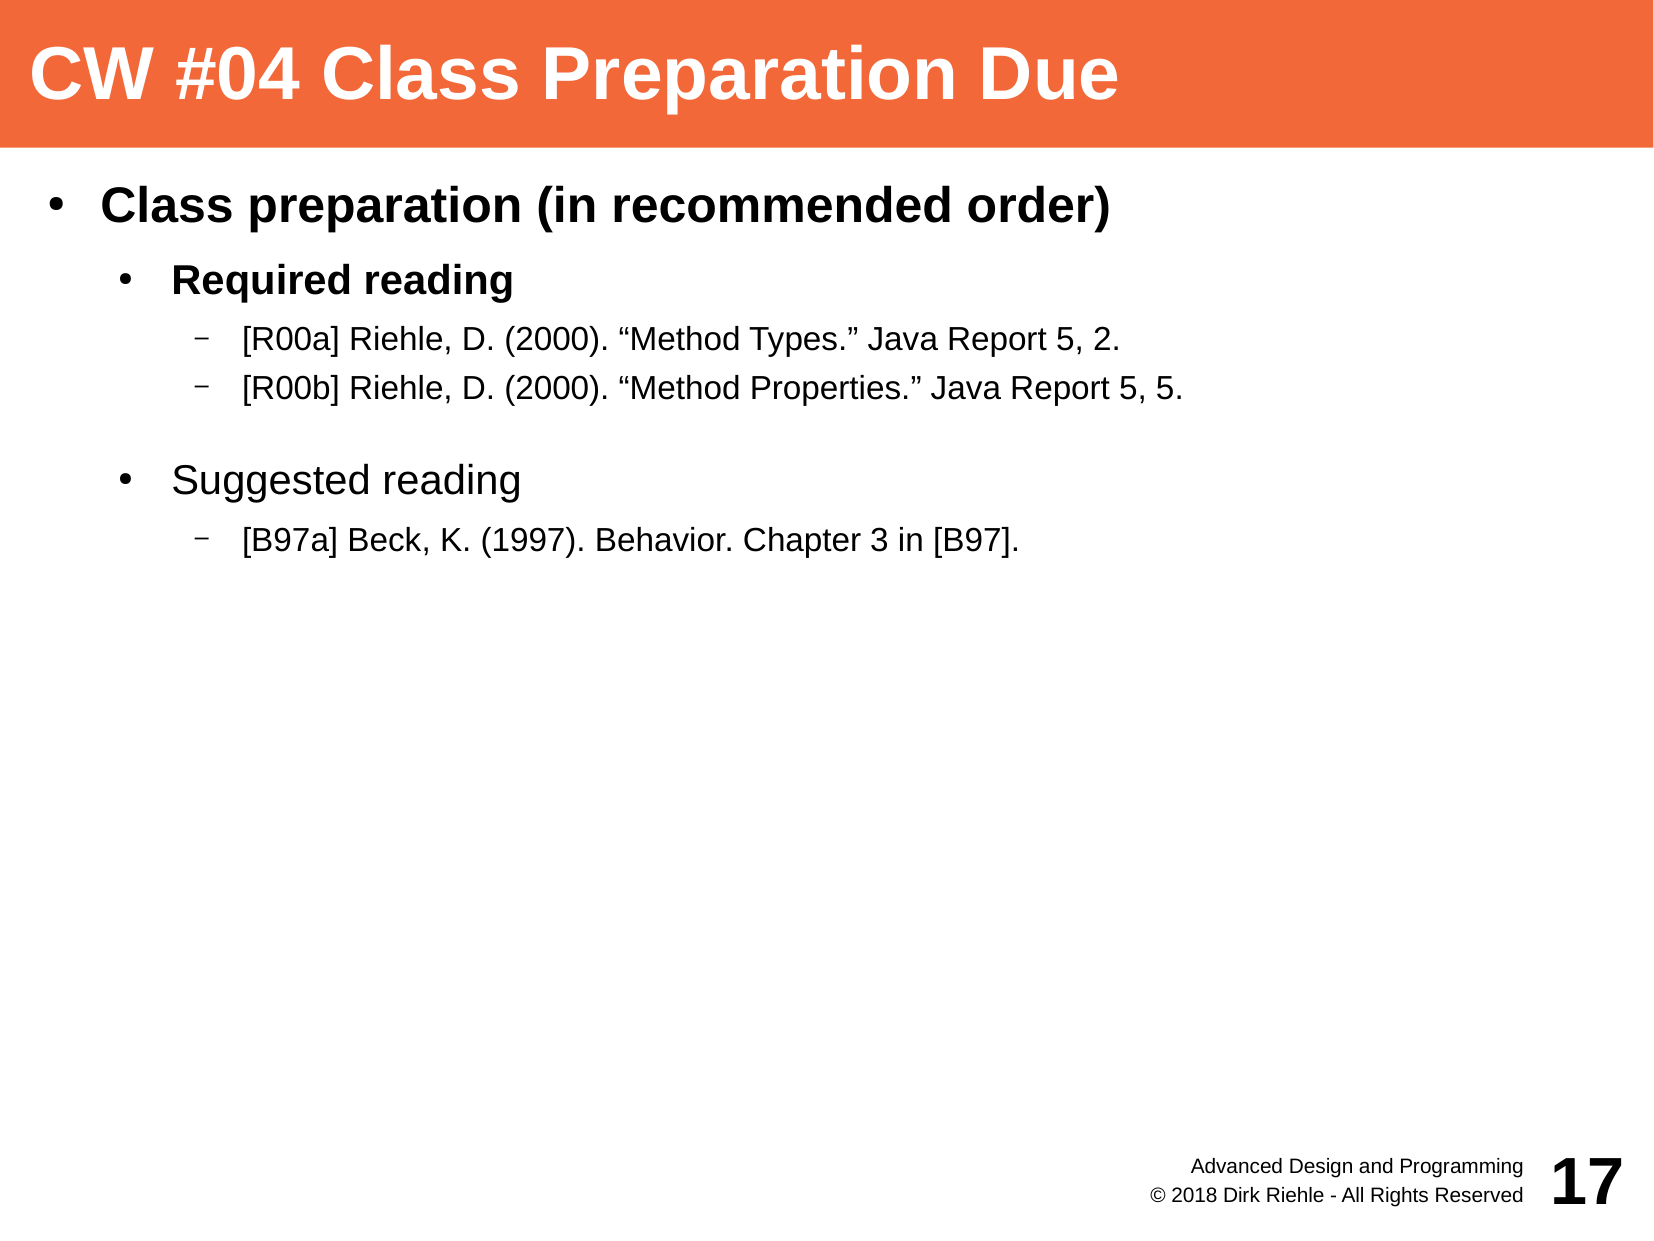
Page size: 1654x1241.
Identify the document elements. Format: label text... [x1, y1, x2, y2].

list Class preparation (in recommended order) Required reading [R00a] Riehle, D. (2000). “Method Types.” Java Report 5, 2. [R00b] Riehle, D. (2000). “Method Properties.” Java Report 5, 5. Suggested reading [B97a] Beck, K. (1997). Behavior. Chapter 3 in [B97]. [29, 177, 1625, 1211]
title CW #04 Class Preparation Due [0, 0, 1654, 148]
